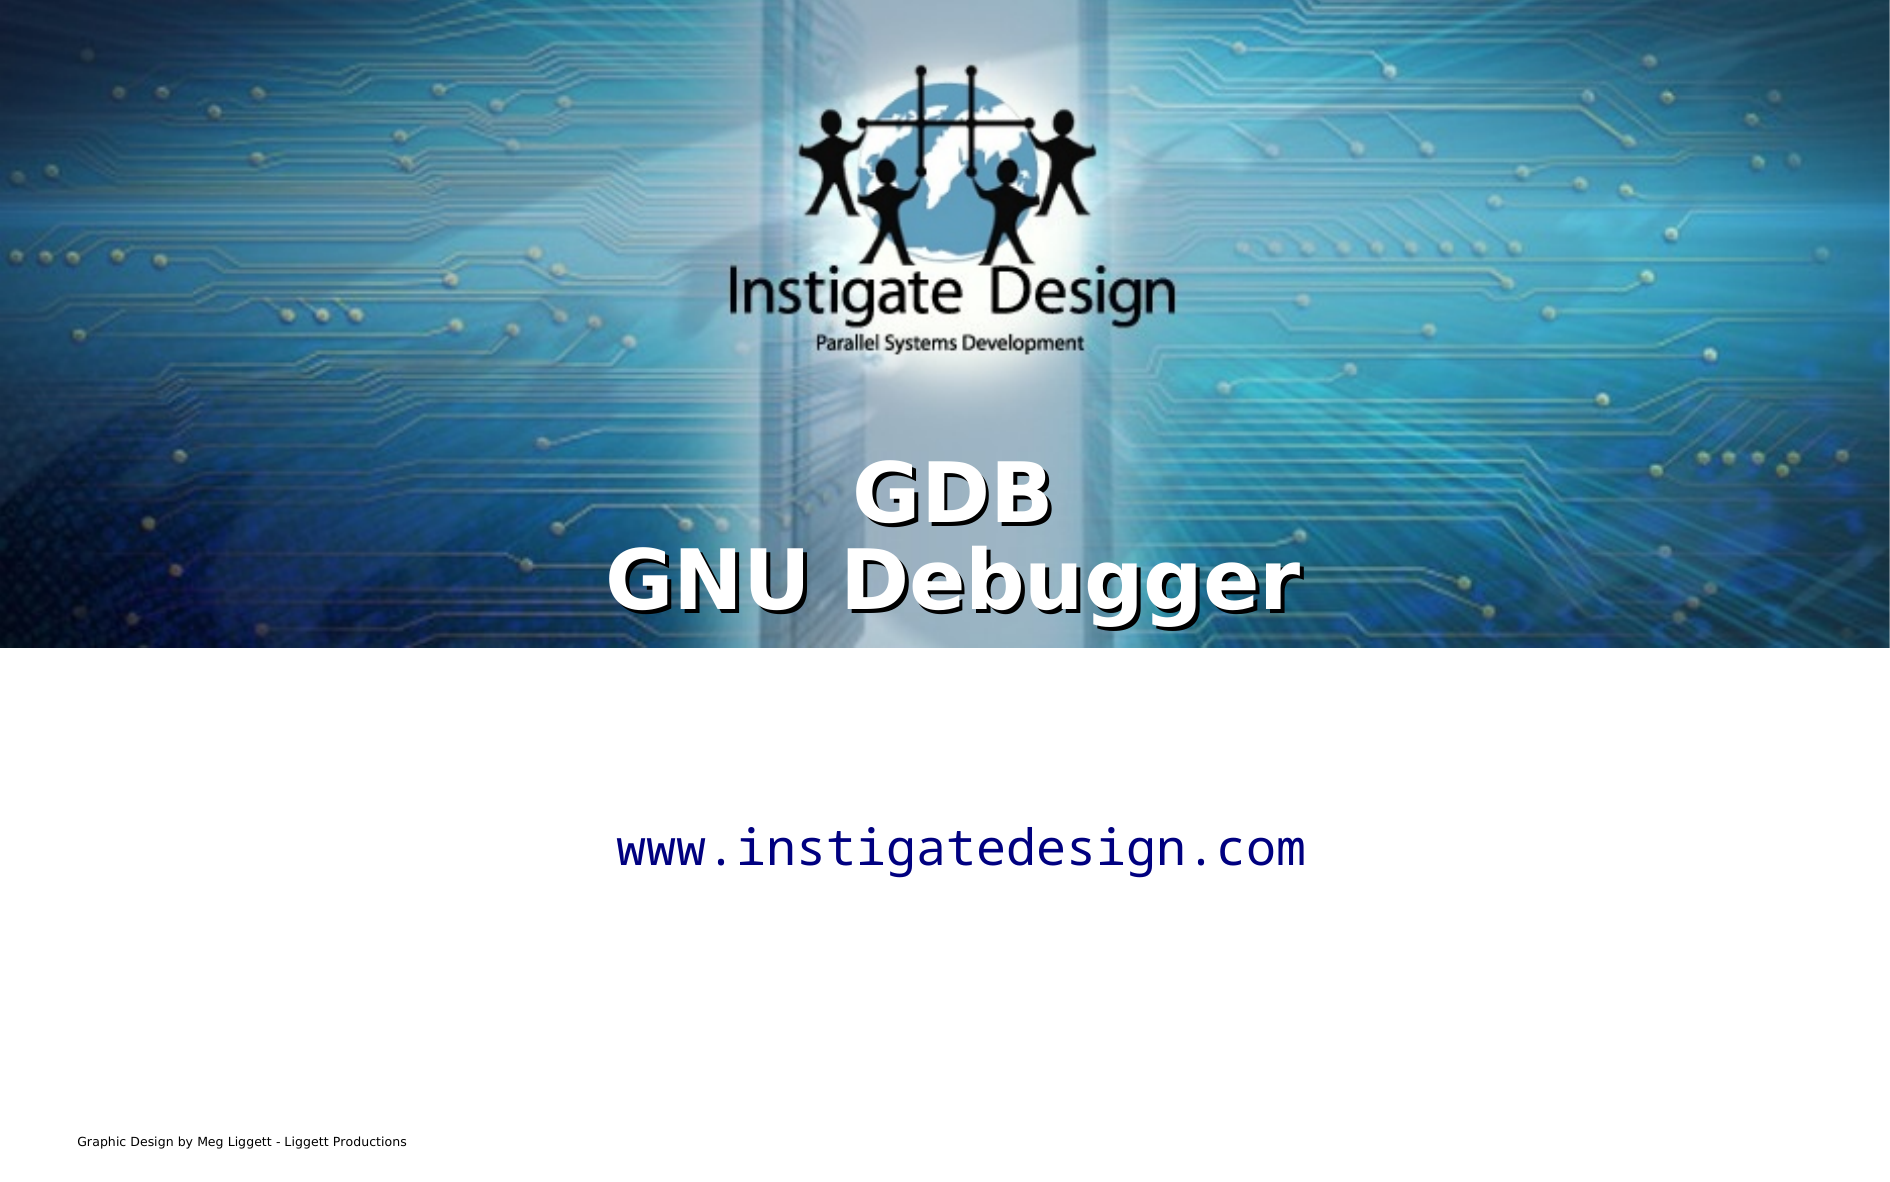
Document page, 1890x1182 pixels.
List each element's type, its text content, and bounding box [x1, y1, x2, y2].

picture [0, 0, 1890, 648]
subtitle www.instigatedesign.com [300, 809, 1623, 928]
title GDB GNU Debugger [150, 444, 1757, 645]
